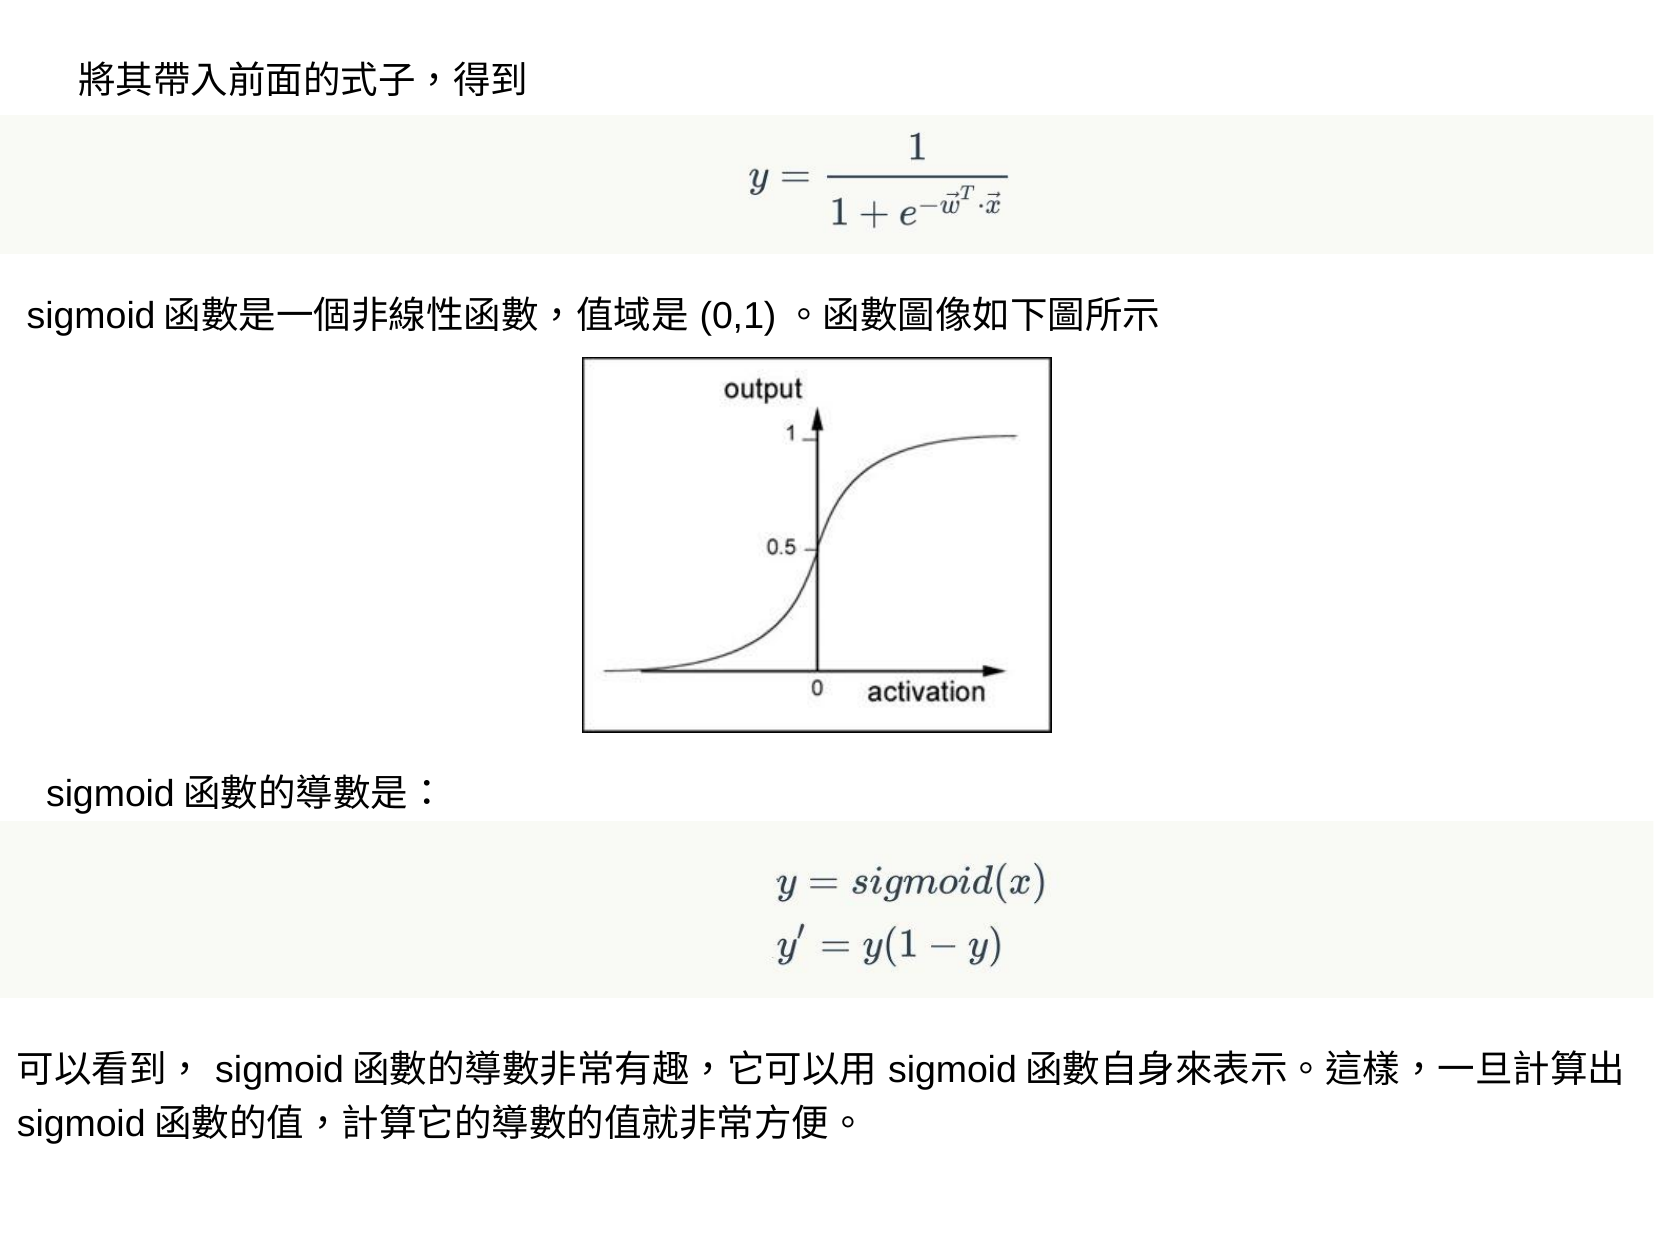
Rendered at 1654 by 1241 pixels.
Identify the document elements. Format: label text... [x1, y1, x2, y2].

text_box sigmoid函數的導數是： [31, 755, 461, 820]
text_box 可以看到，sigmoid函數的導數非常有趣，它可以用sigmoid函數自身來表示。這樣，一旦計算出sigmoid函數的值，計算它的導數的值就非常方便。 [2, 1031, 1648, 1164]
text_box sigmoid函數是一個非線性函數，值域是(0,1)。函數圖像如下圖所示 [11, 277, 1583, 390]
picture [0, 115, 1654, 254]
text_box 將其帶入前面的式子，得到 [63, 42, 544, 107]
picture [0, 821, 1654, 999]
picture [582, 357, 1052, 733]
